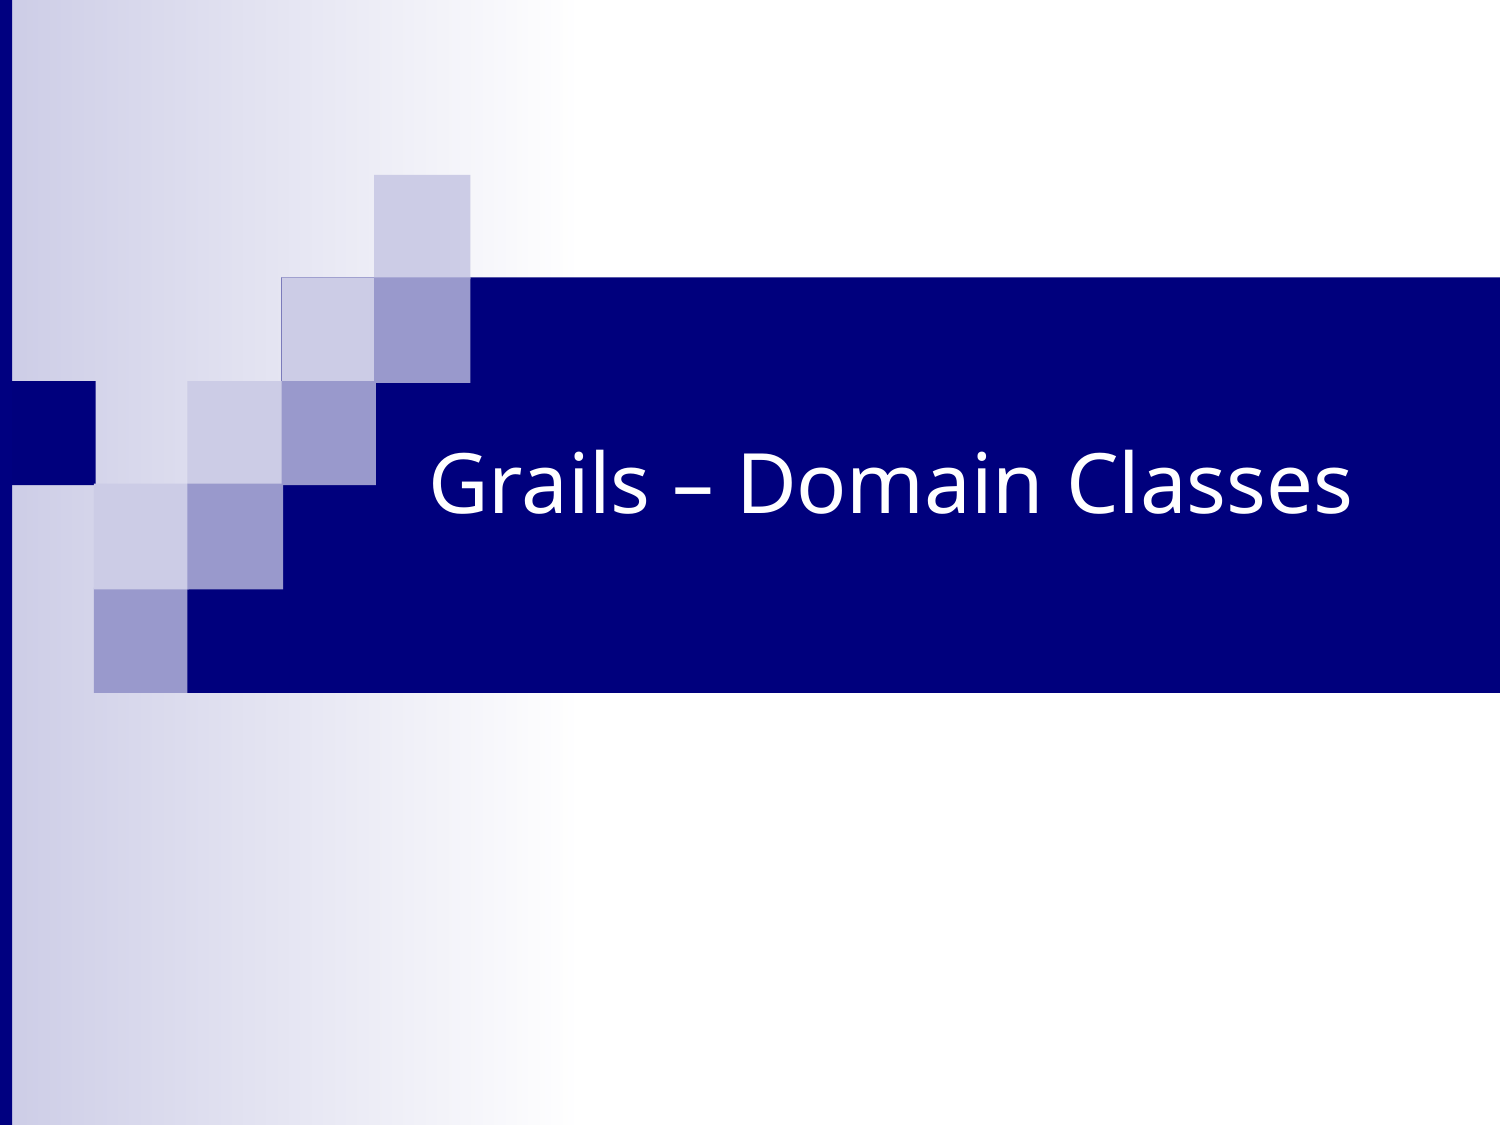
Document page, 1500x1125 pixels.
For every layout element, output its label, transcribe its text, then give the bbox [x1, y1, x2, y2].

title Grails – Domain Classes [413, 299, 1476, 663]
